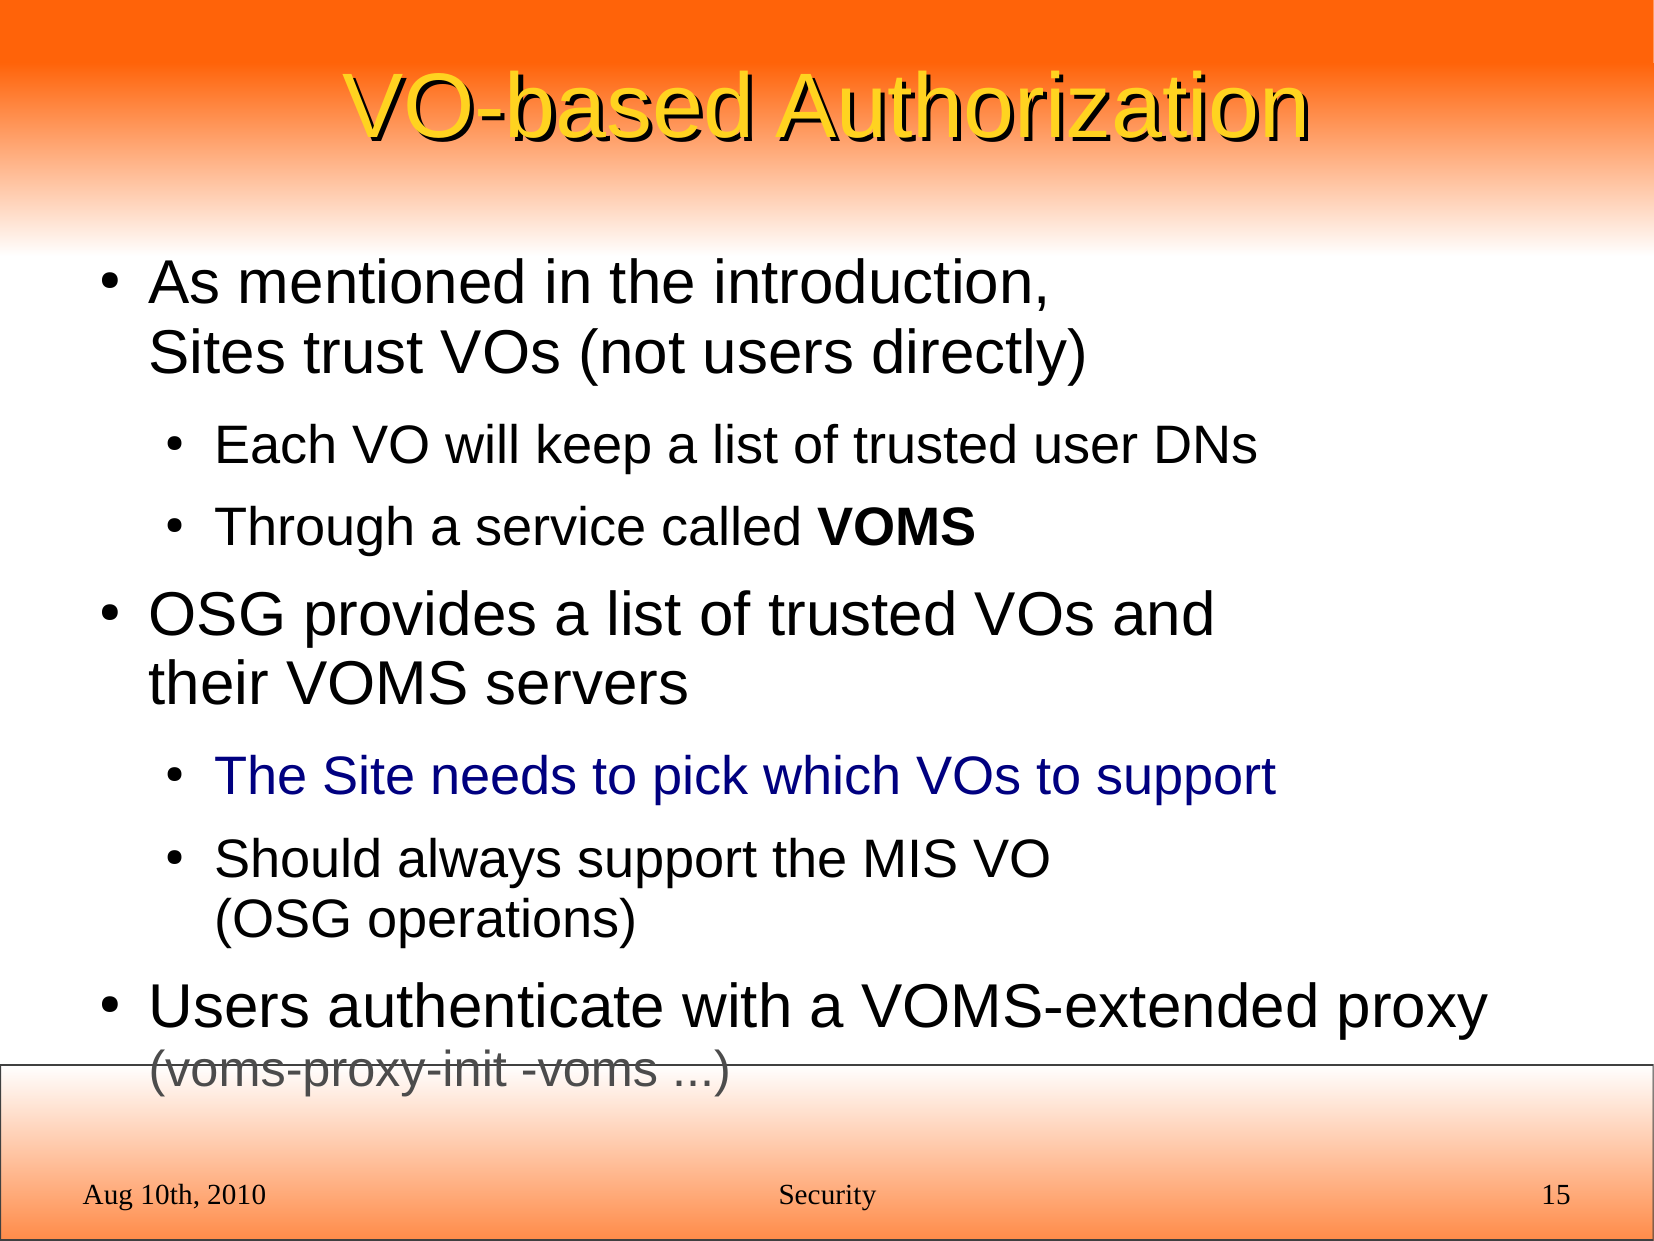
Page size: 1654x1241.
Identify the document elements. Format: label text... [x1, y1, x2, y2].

list As mentioned in the introduction, Sites trust VOs (not users directly) Each VO will keep a list of trusted user DNs Through a service called VOMS OSG provides a list of trusted VOs and their VOMS servers The Site needs to pick which VOs to support Should always support the MIS VO (OSG operations) Users authenticate with a VOMS-extended proxy (voms-proxy-init -voms ...) [82, 247, 1571, 1109]
title VO-based Authorization [82, 9, 1571, 202]
